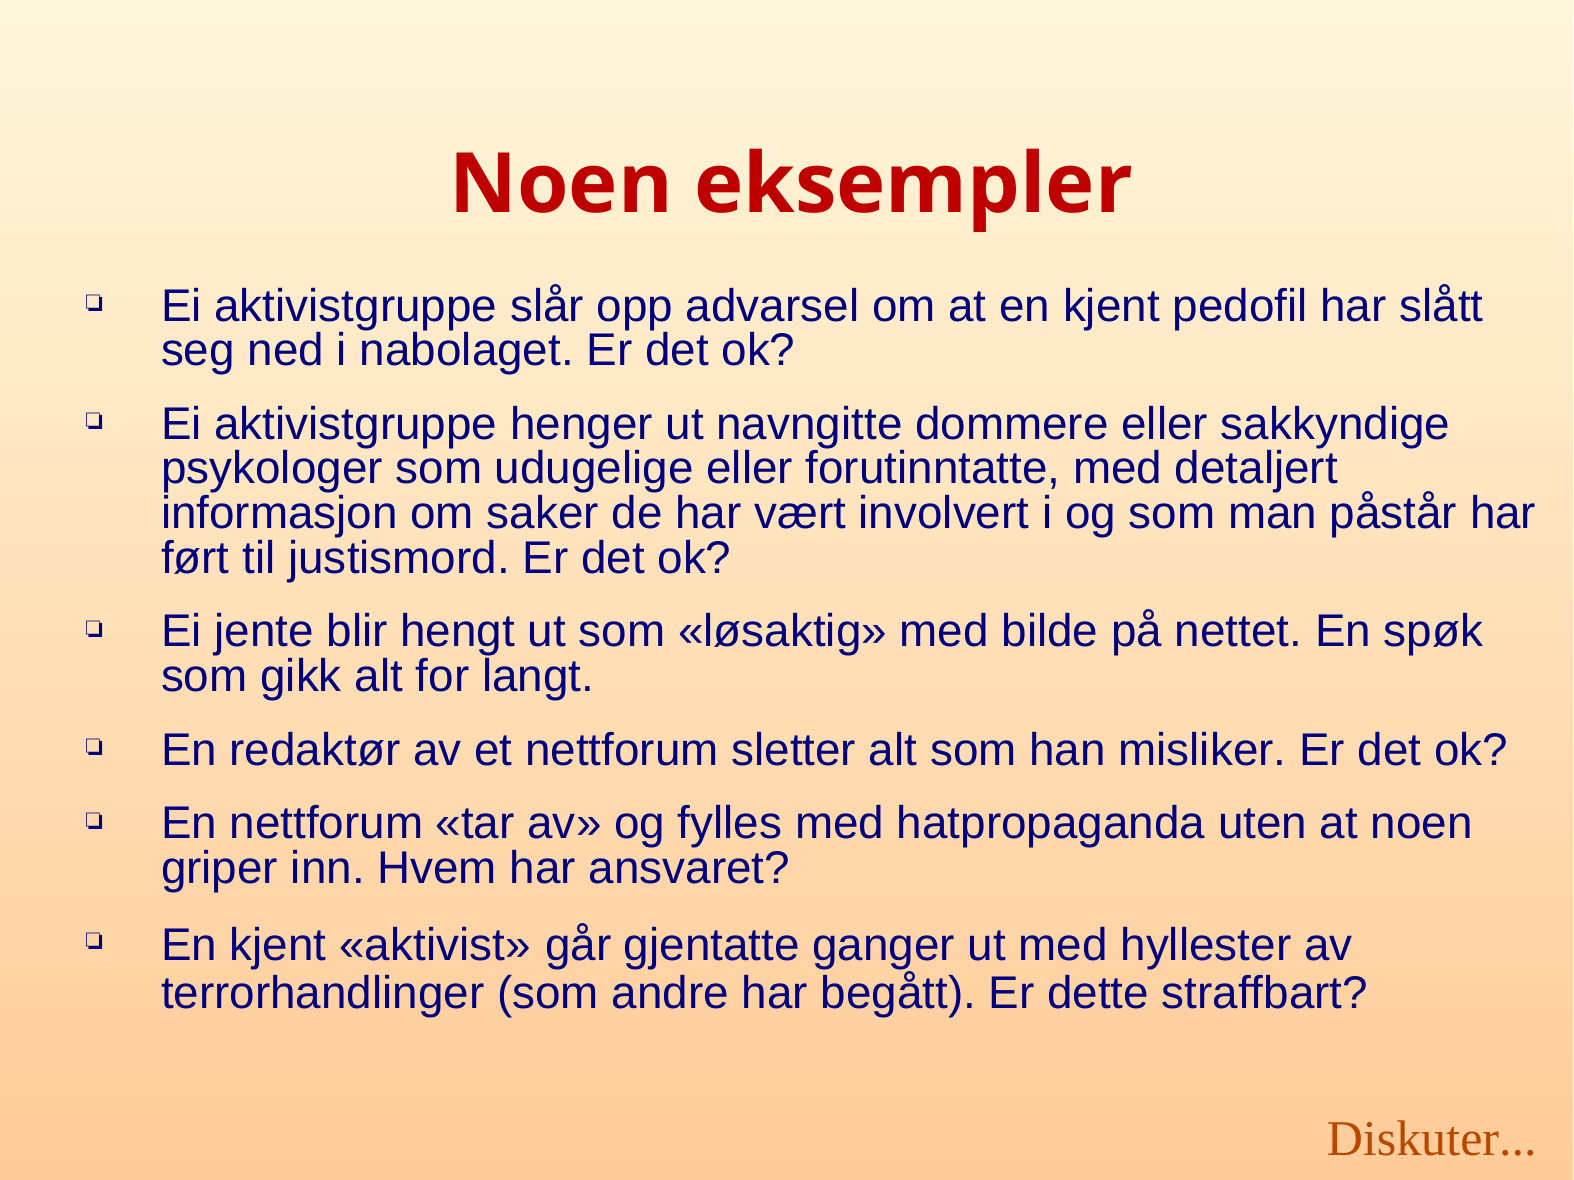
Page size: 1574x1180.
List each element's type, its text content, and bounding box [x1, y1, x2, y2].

list Ei aktivistgruppe slår opp advarsel om at en kjent pedofil har slått seg ned i nabolaget. Er det ok? Ei aktivistgruppe henger ut navngitte dommere eller sakkyndige psykologer som udugelige eller forutinntatte, med detaljert informasjon om saker de har vært involvert i og som man påstår har ført til justismord. Er det ok? Ei jente blir hengt ut som «løsaktig» med bilde på nettet. En spøk som gikk alt for langt. En redaktør av et nettforum sletter alt som han misliker. Er det ok? En nettforum «tar av» og fylles med hatpropaganda uten at noen griper inn. Hvem har ansvaret? En kjent «aktivist» går gjentatte ganger ut med hyllester av terrorhandlinger (som andre har begått). Er dette straffbart? [86, 285, 1539, 1119]
title Noen eksempler [39, 54, 1543, 309]
text_box Diskuter... [1312, 1109, 1549, 1180]
